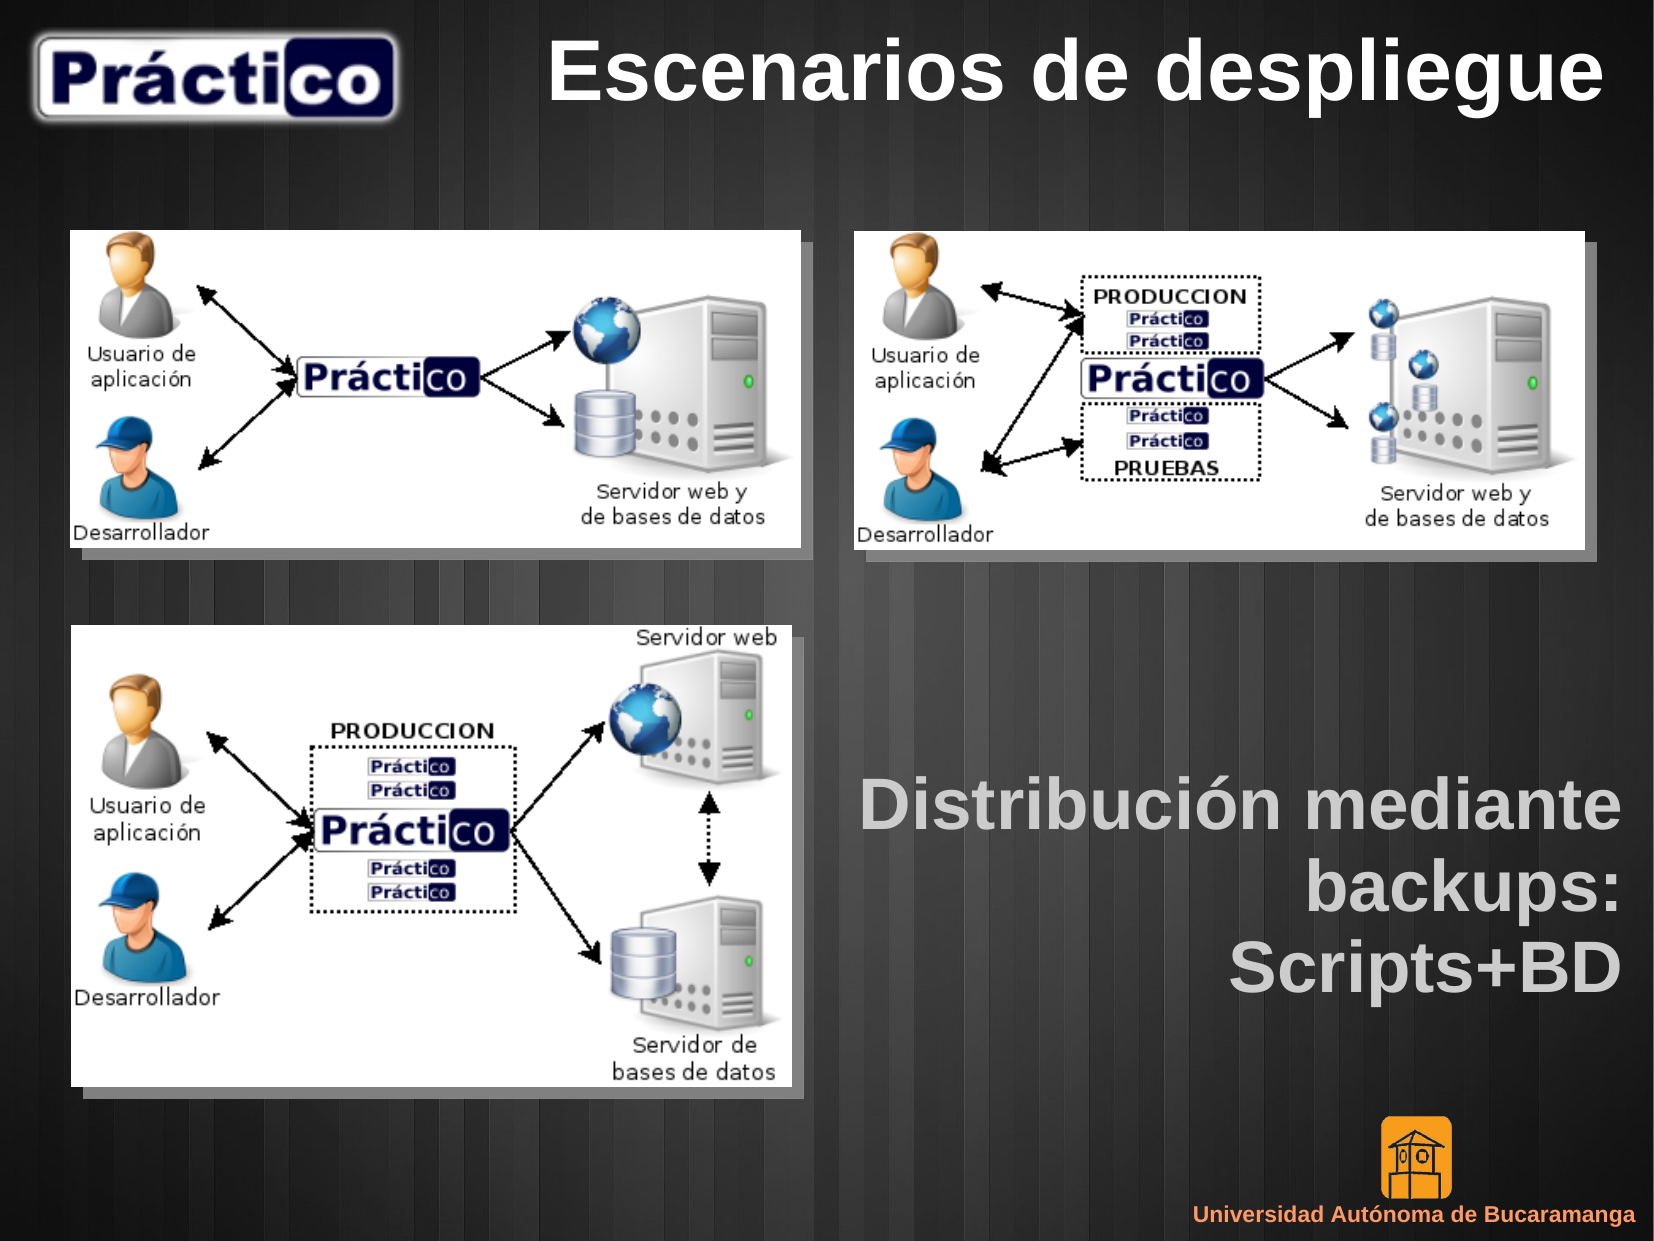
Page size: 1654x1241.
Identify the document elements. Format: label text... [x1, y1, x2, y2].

picture [0, 0, 1654, 1241]
title Distribución mediante backups: Scripts+BD [844, 763, 1625, 1009]
text_box Universidad Autónoma de Bucaramanga [1192, 1173, 1654, 1241]
title Escenarios de despliegue [466, 17, 1607, 125]
